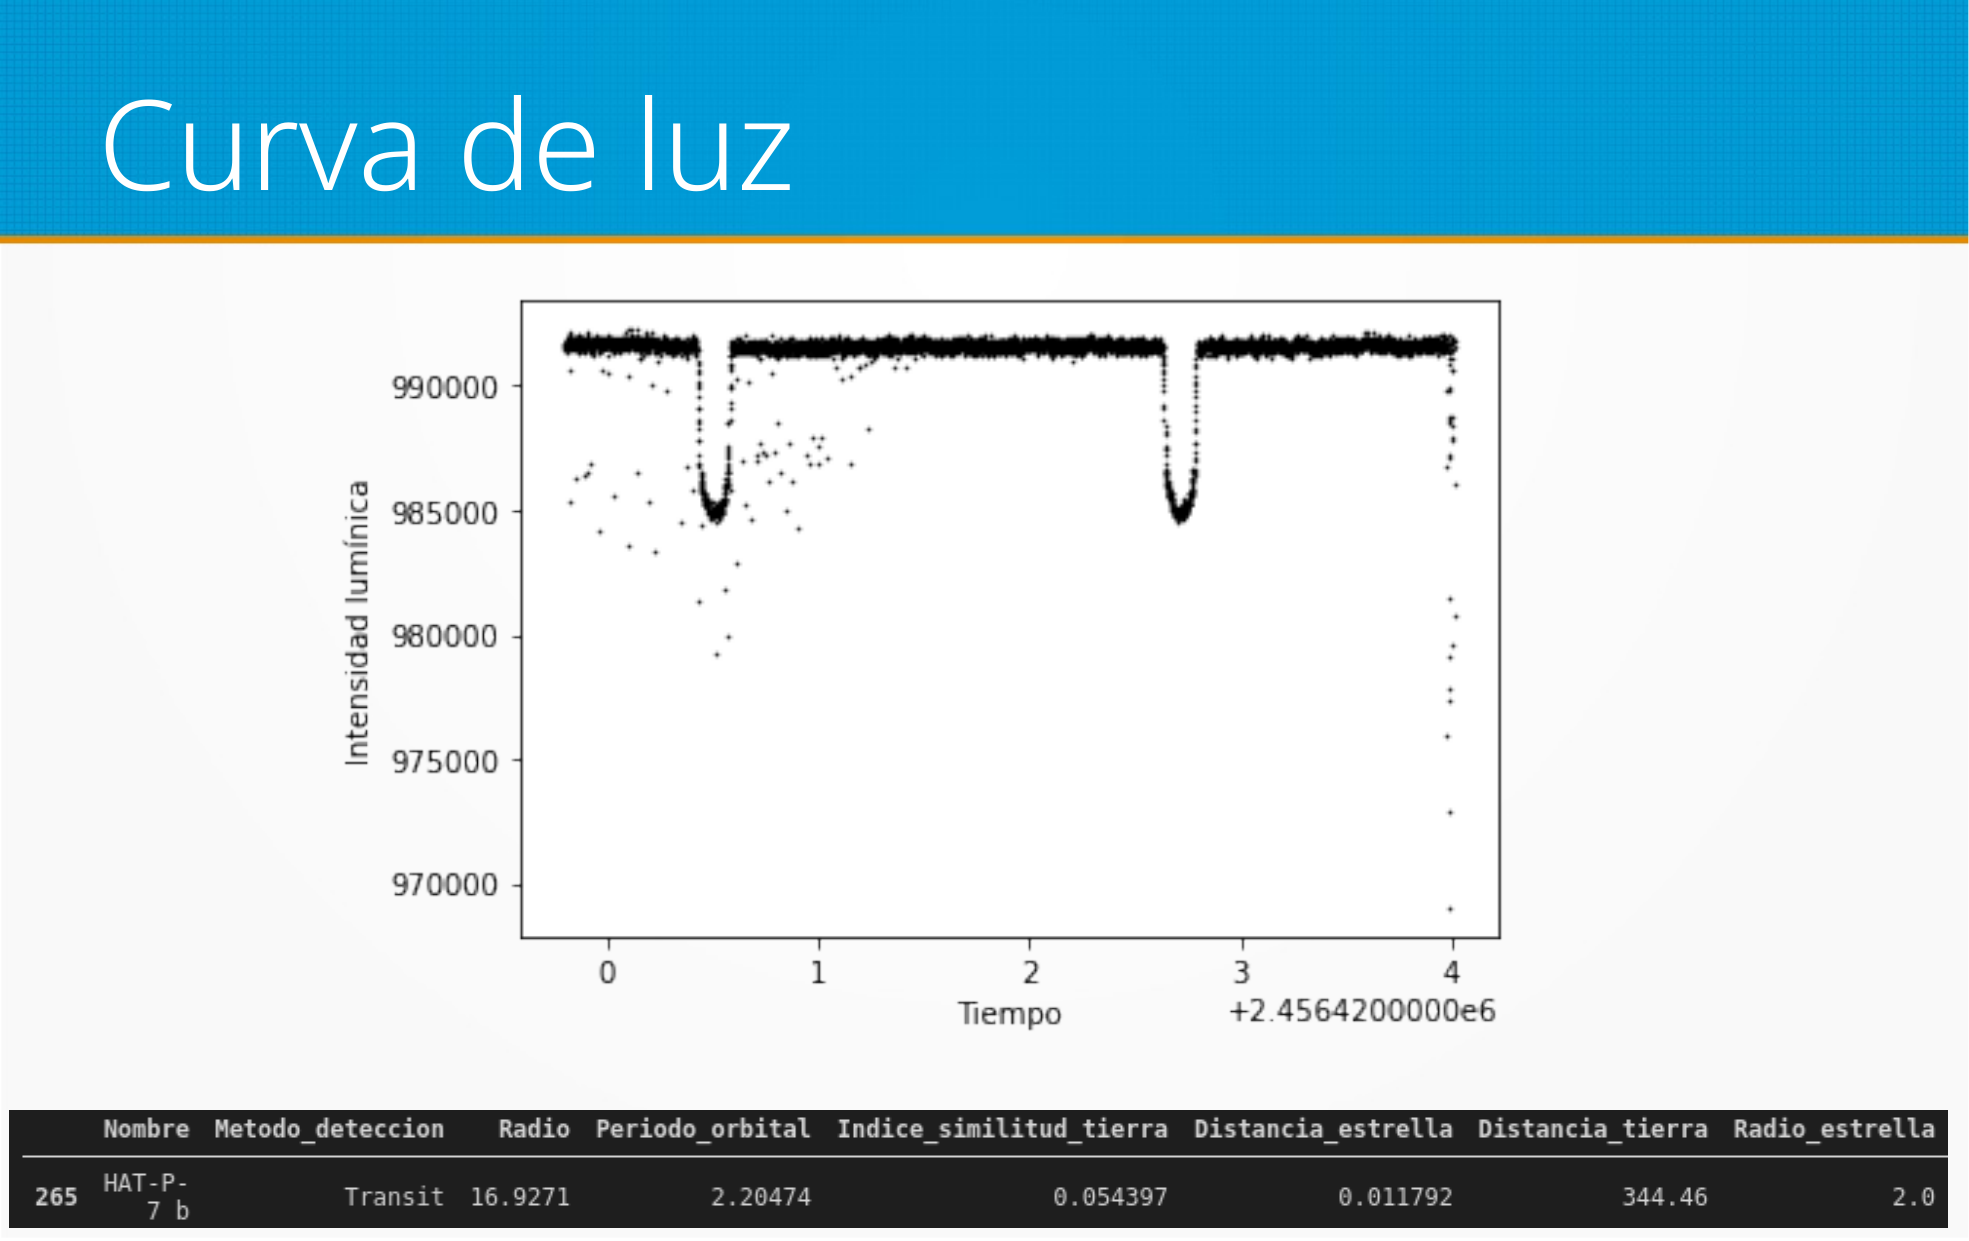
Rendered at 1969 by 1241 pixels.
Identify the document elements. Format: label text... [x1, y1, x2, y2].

title Curva de luz [98, 19, 1870, 227]
picture [0, 233, 1969, 1241]
